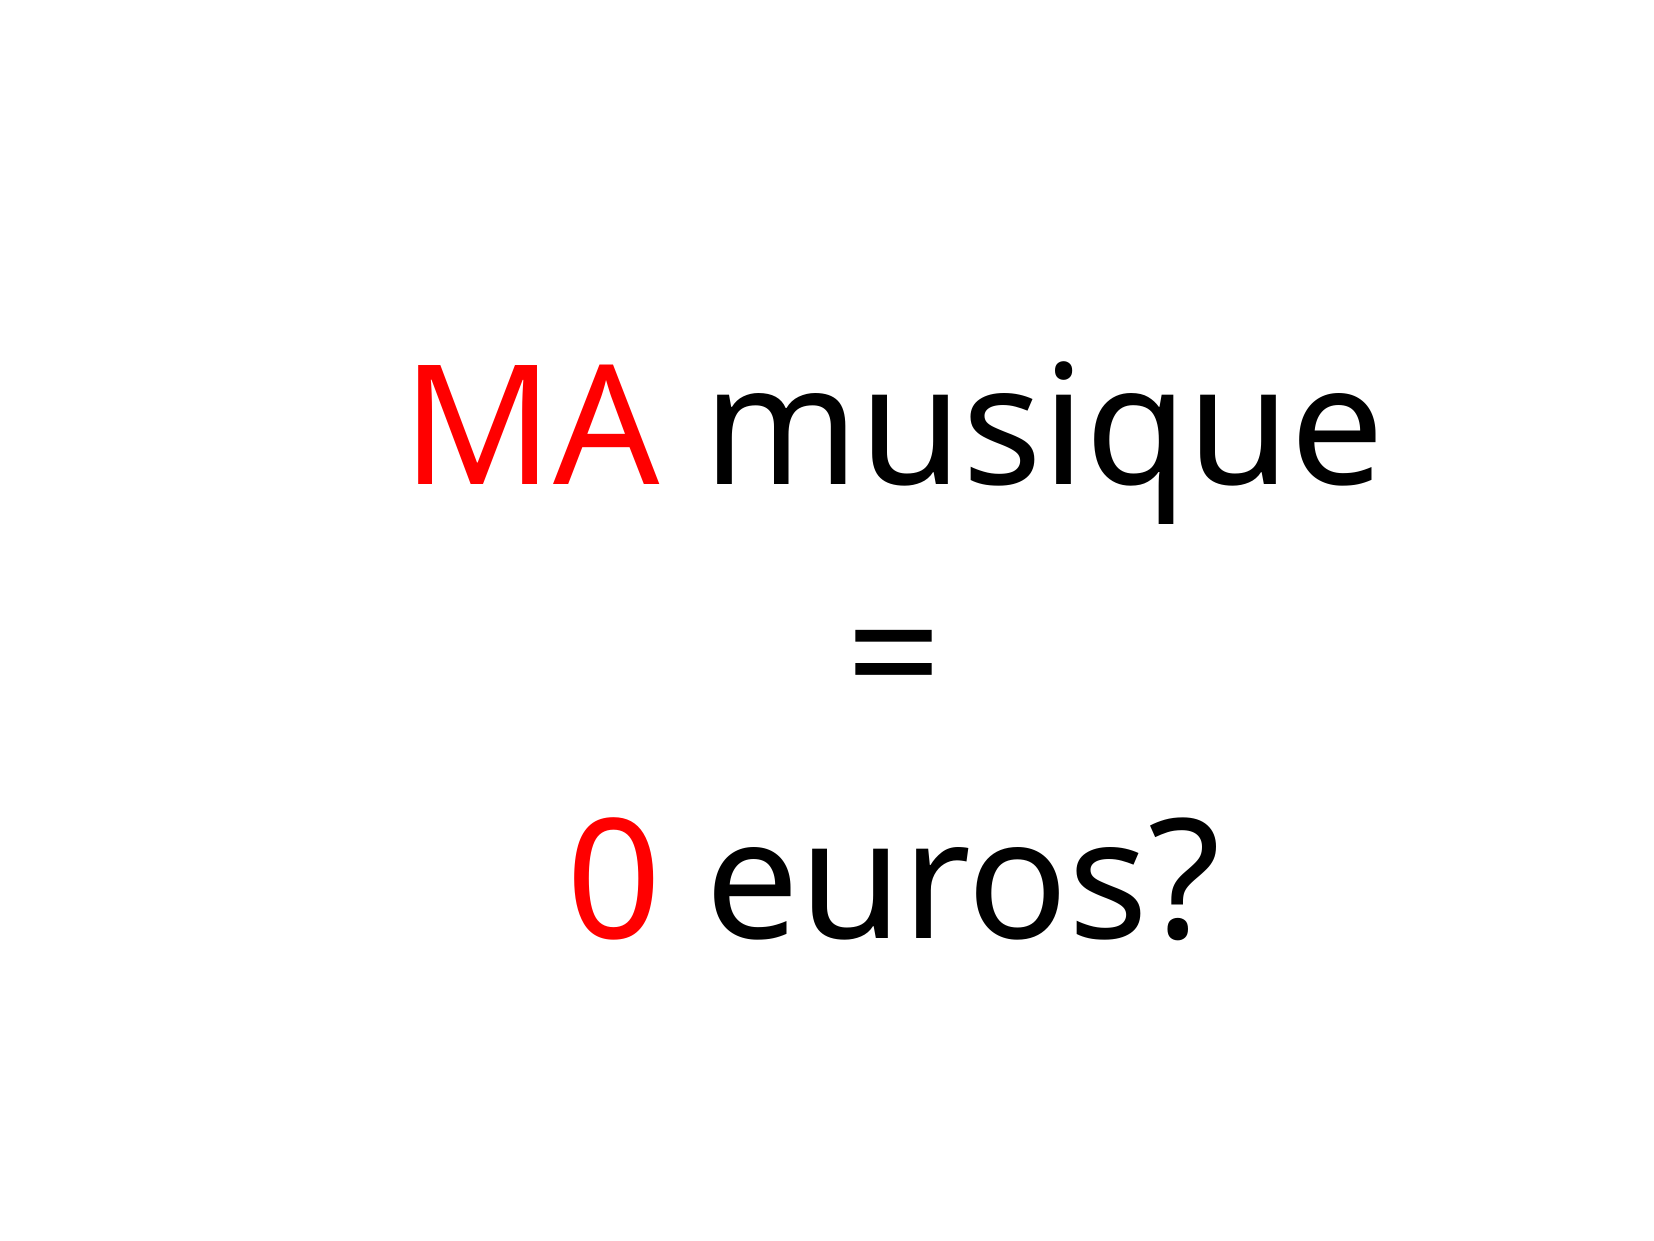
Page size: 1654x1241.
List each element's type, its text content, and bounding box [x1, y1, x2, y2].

text_box MA musique = 0 euros? [387, 298, 1266, 942]
